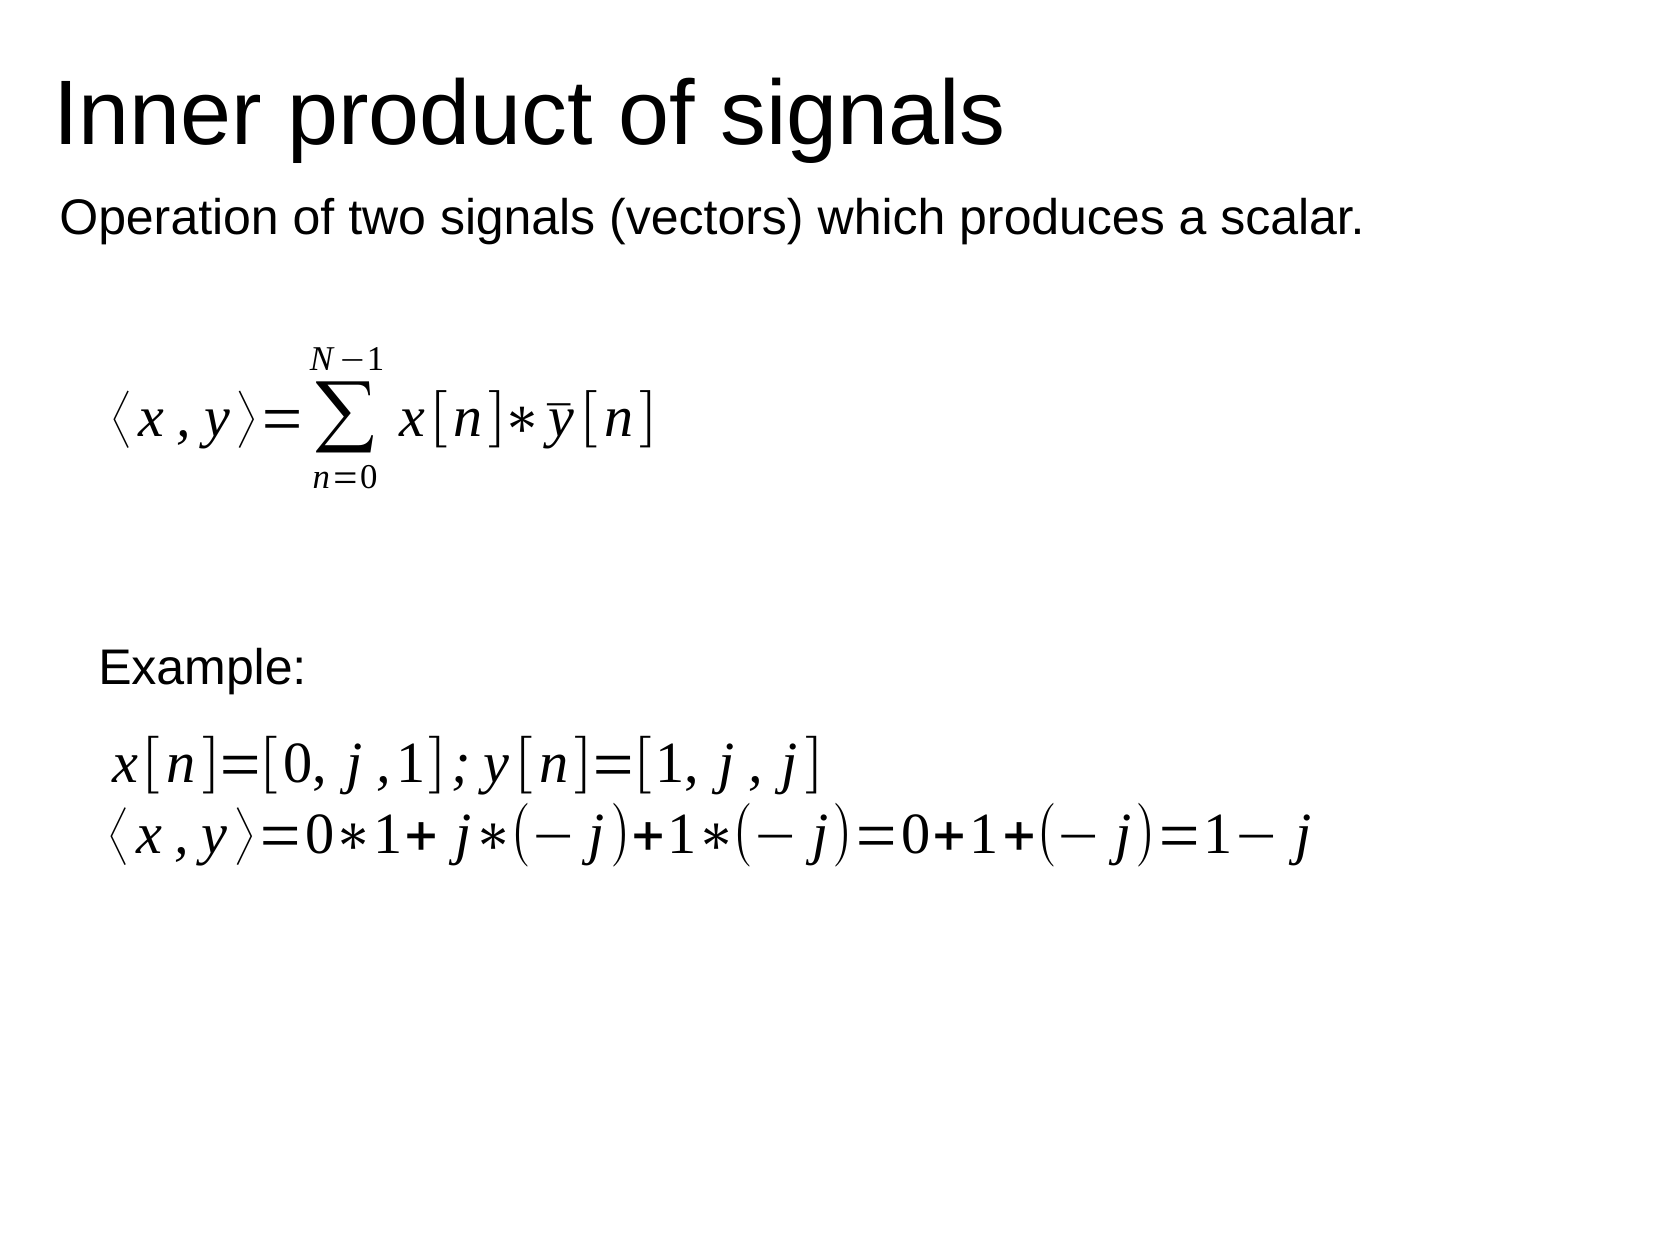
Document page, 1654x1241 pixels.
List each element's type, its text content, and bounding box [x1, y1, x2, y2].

chart [105, 339, 661, 496]
list Operation of two signals (vectors) which produces a scalar. [57, 180, 1468, 271]
title Inner product of signals [53, 18, 1403, 207]
list Example: [80, 630, 1491, 721]
chart [102, 730, 1321, 871]
